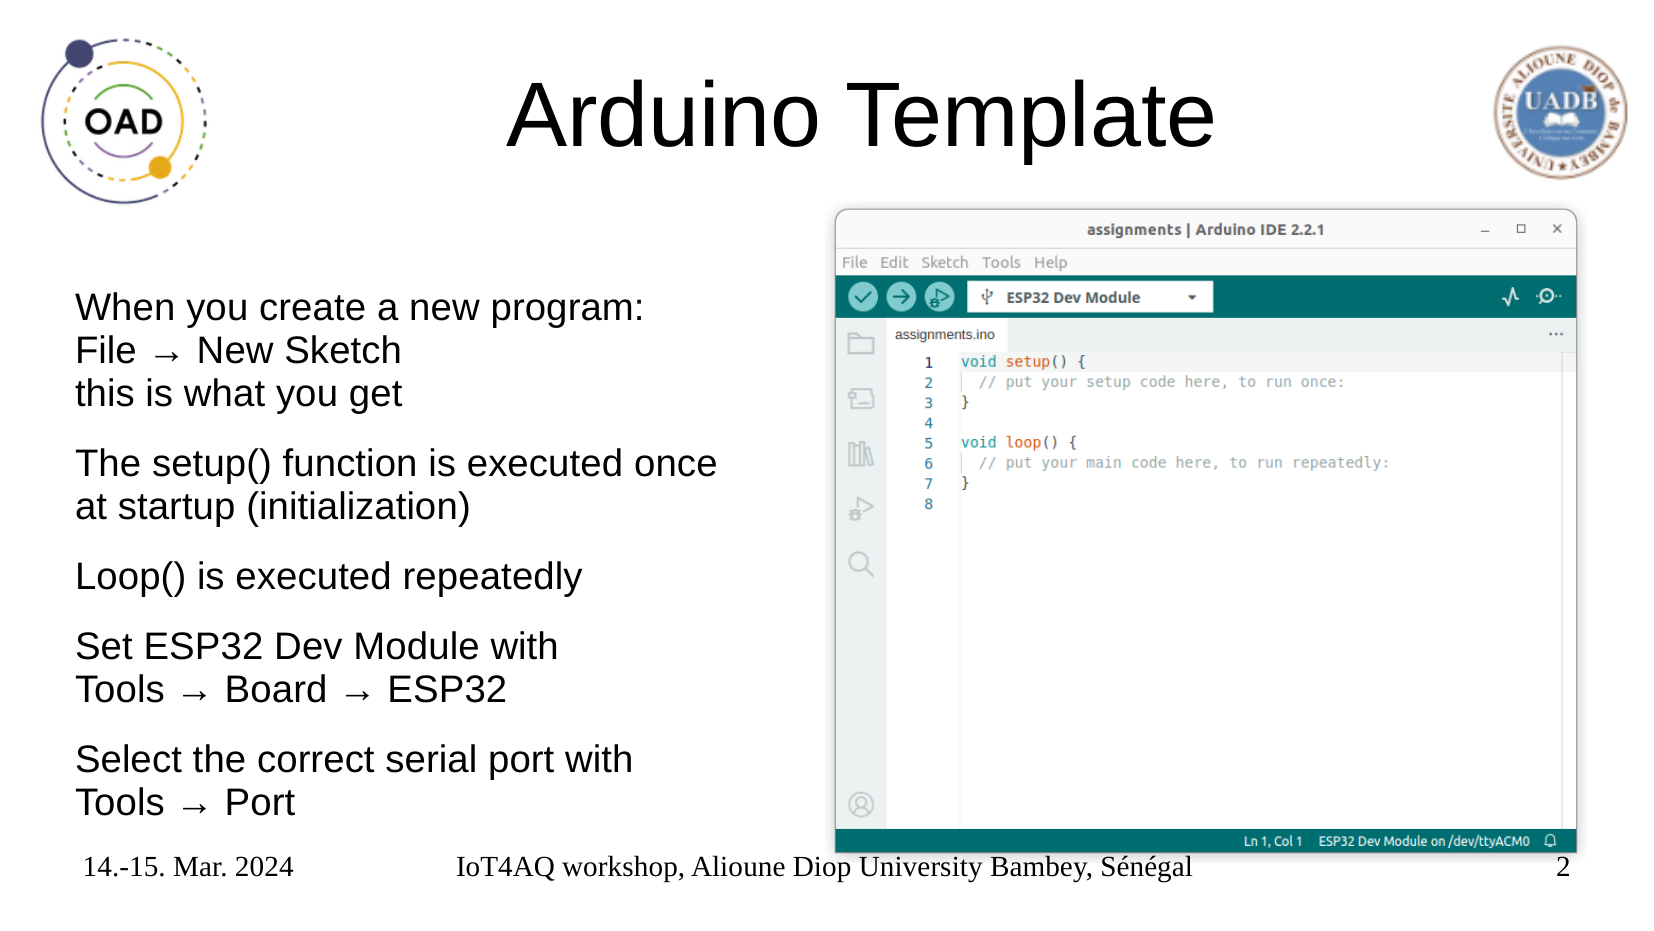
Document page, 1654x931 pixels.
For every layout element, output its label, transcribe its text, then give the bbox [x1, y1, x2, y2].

list When you create a new program: File → New Sketch this is what you get The setup() function is executed once at startup (initialization) Loop() is executed repeatedly Set ESP32 Dev Module with Tools → Board → ESP32 Select the correct serial port with Tools → Port [75, 285, 788, 826]
picture [825, 201, 1587, 863]
title Arduino Template [278, 37, 1446, 193]
picture [0, 24, 242, 225]
picture [1482, 37, 1641, 188]
